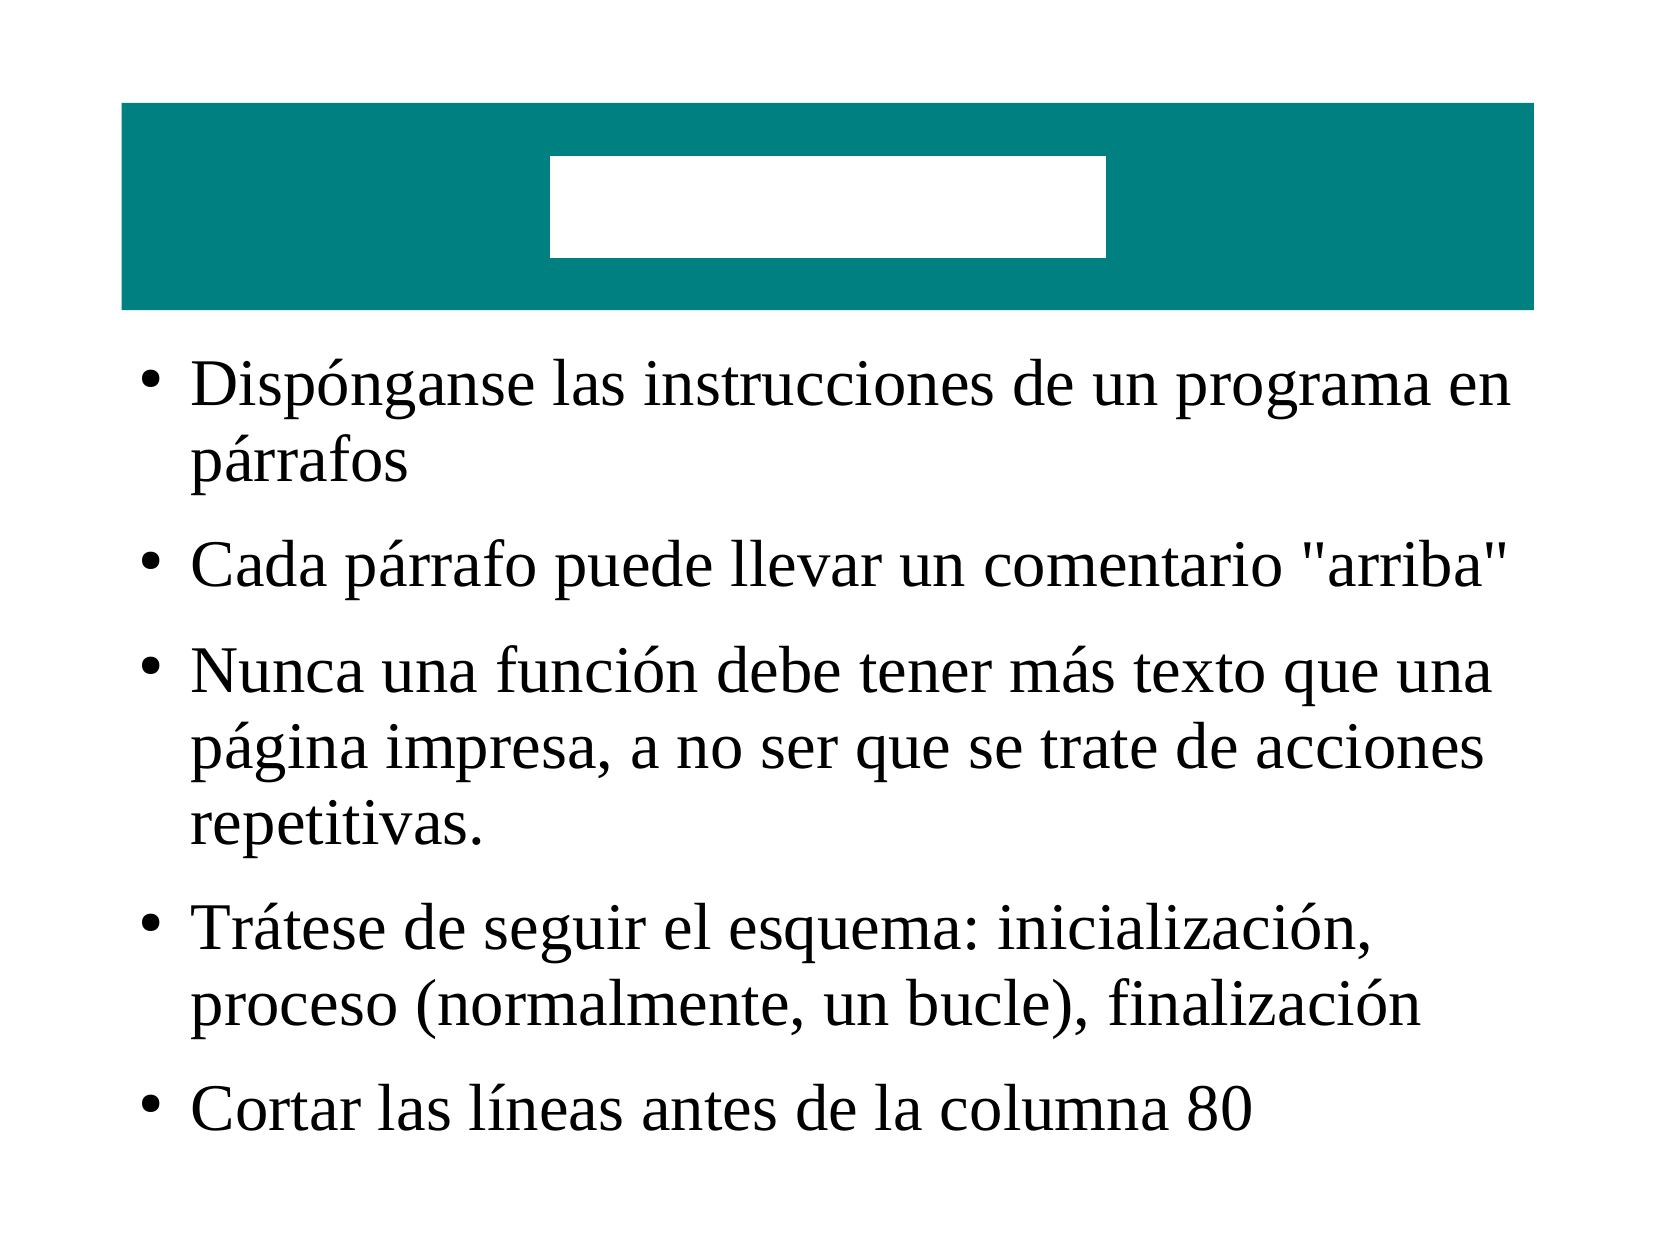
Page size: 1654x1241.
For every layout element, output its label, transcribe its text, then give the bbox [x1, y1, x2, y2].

list Dispónganse las instrucciones de un programa en párrafos Cada párrafo puede llevar un comentario "arriba" Nunca una función debe tener más texto que una página impresa, a no ser que se trate de acciones repetitivas. Trátese de seguir el esquema: inicialización, proceso (normalmente, un bucle), finalización Cortar las líneas antes de la columna 80 [121, 344, 1534, 1161]
title Secuencialidad [121, 102, 1534, 311]
